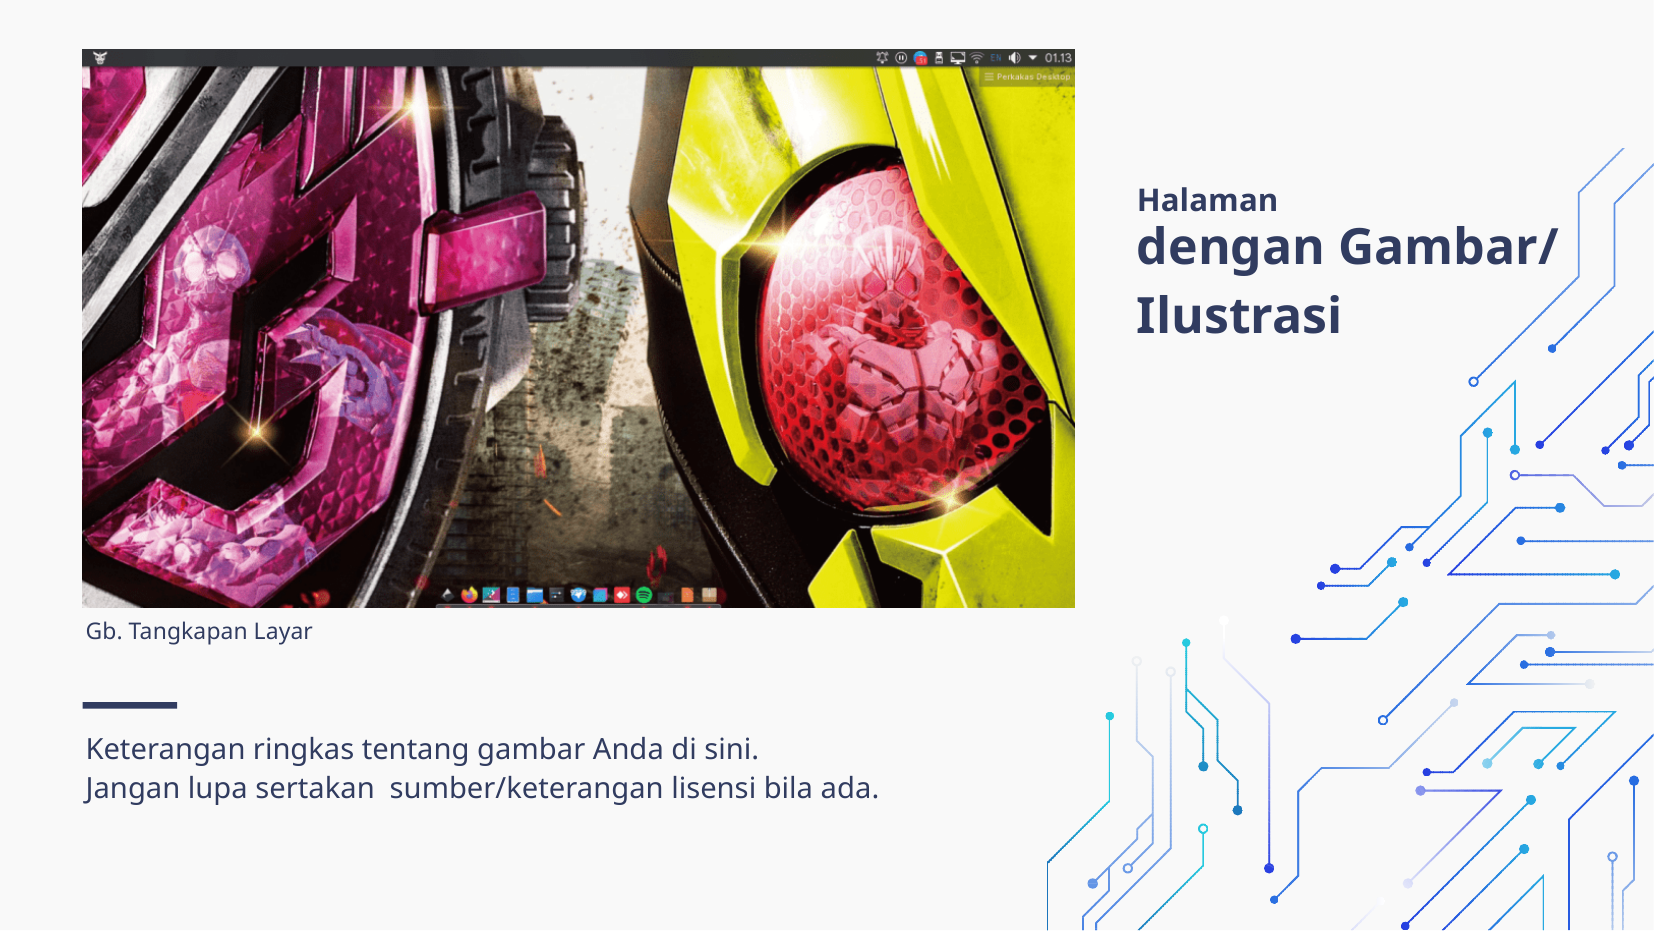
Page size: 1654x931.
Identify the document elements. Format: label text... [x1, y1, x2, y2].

text_box Gb. Tangkapan Layar [70, 607, 957, 703]
text_box Halaman [1122, 170, 1465, 225]
text_box [82, 702, 178, 709]
text_box Keterangan ringkas tentang gambar Anda di sini. Jangan lupa sertakan sumber/keterangan lisensi bila ada. [70, 720, 957, 815]
text_box dengan Gambar/ Ilustrasi [1122, 204, 1654, 346]
picture [82, 49, 1075, 608]
